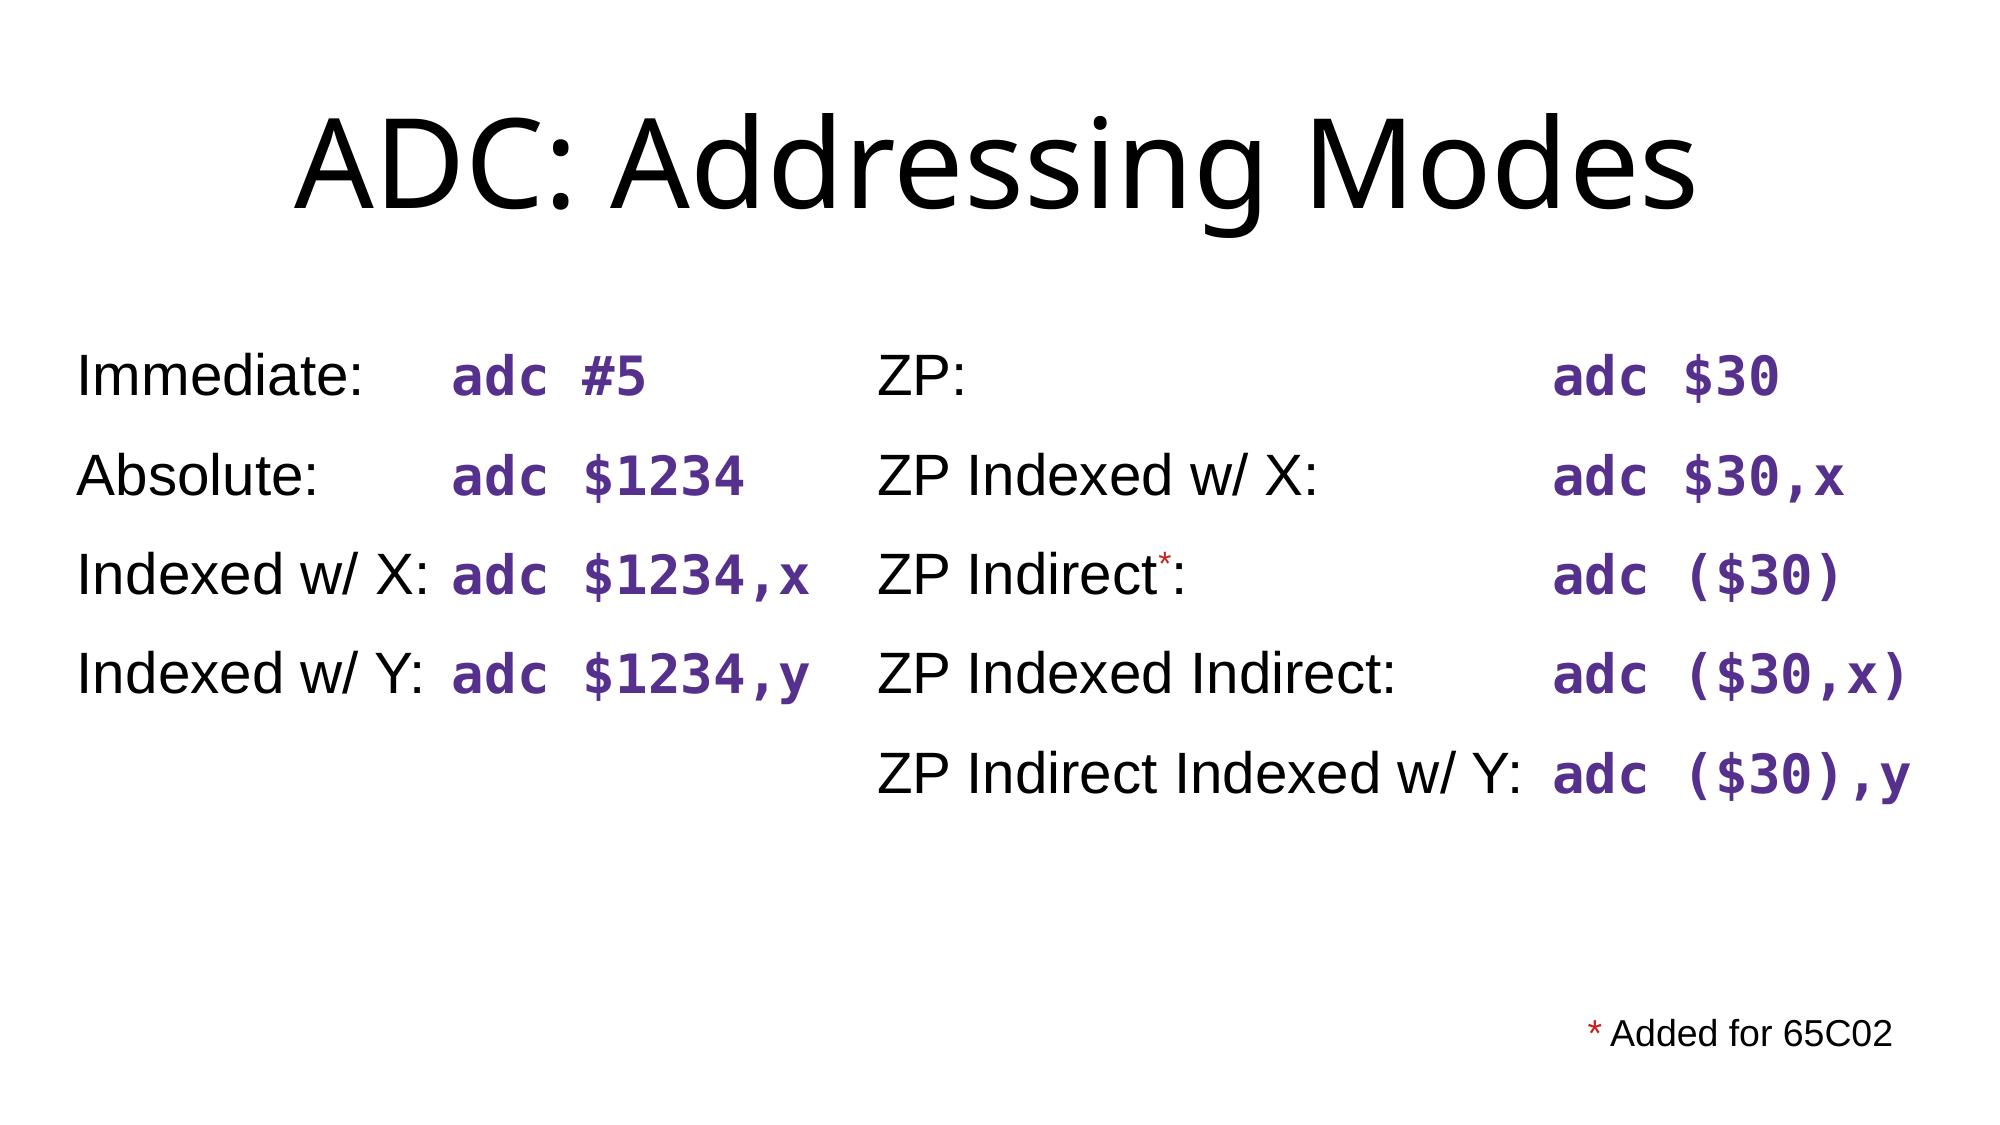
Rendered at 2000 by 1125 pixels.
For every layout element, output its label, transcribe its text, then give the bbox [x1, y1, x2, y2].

title ADC: Addressing Modes [30, 59, 1966, 278]
list Immediate: adc #5 Absolute: adc $1234 Indexed w/ X: adc $1234,x Indexed w/ Y: adc $1234,y [61, 329, 862, 1066]
text_box * Added for 65C02 [1572, 1005, 1910, 1062]
list ZP: adc $30 ZP Indexed w/ X: adc $30,x ZP Indirect*: adc ($30) ZP Indexed Indirect: adc ($30,x) ZP Indirect Indexed w/ Y: adc ($30),y [862, 329, 1988, 1066]
